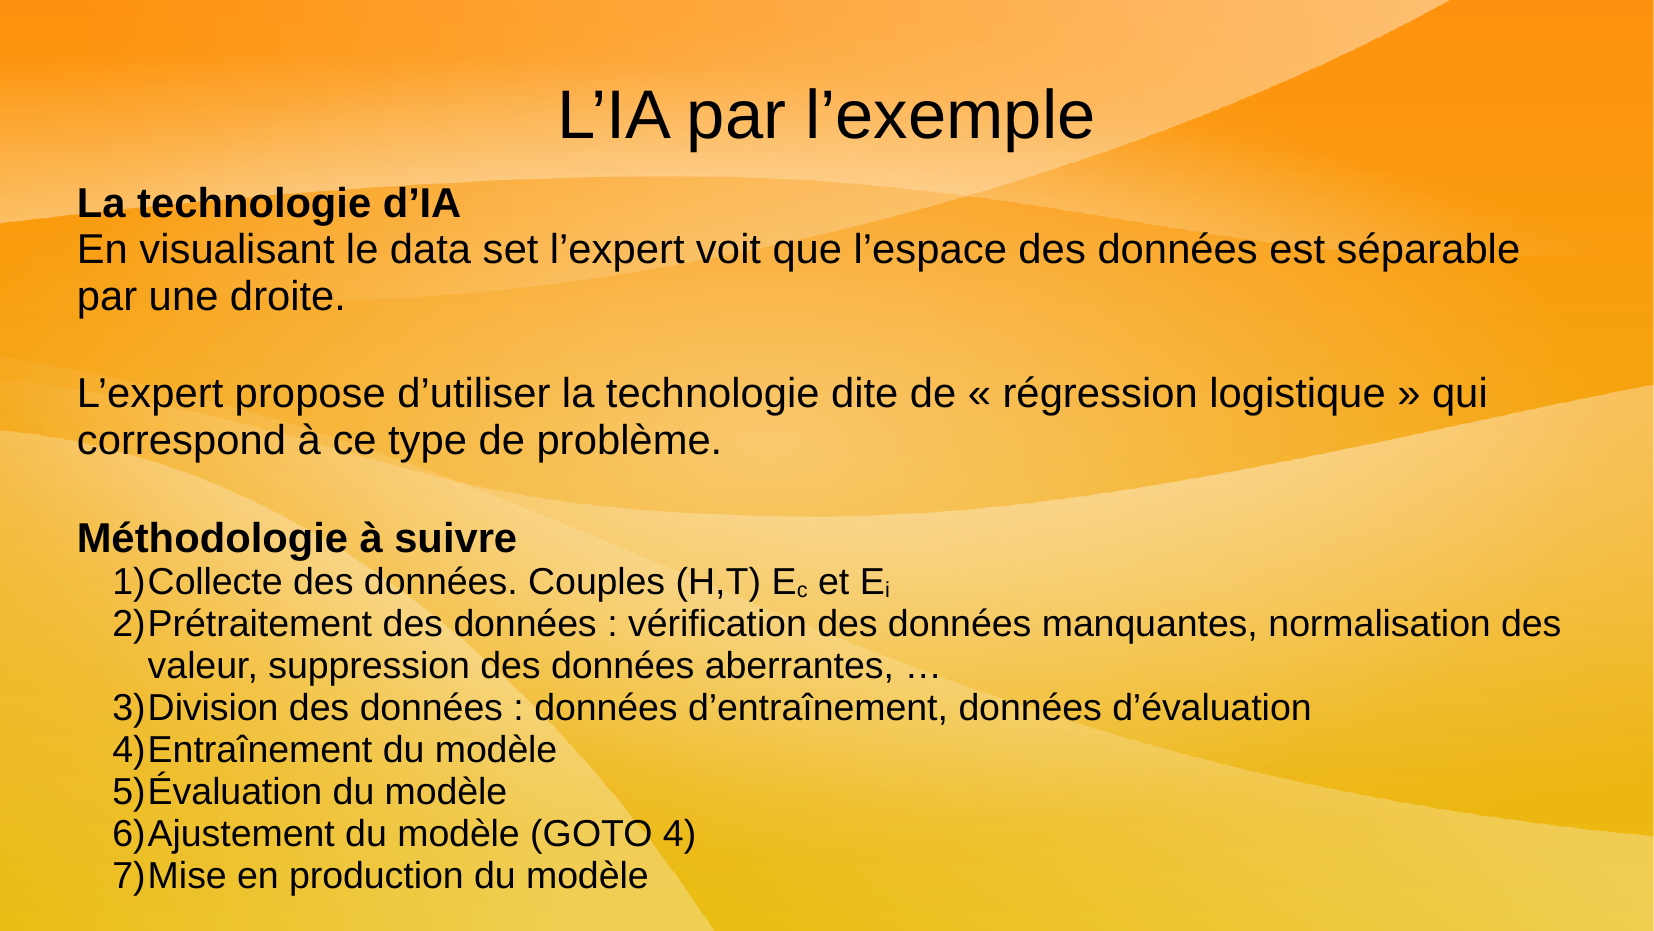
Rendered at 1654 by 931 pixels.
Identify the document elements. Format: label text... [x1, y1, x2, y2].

title L’IA par l’exemple [82, 37, 1571, 193]
picture [0, 0, 1654, 931]
subtitle La technologie d’IA En visualisant le data set l’expert voit que l’espace des données est séparable par une droite. L’expert propose d’utiliser la technologie dite de « régression logistique » qui correspond à ce type de problème. Méthodologie à suivre Collecte des données. Couples (H,T) Ec et Ei Prétraitement des données : vérification des données manquantes, normalisation des valeur, suppression des données aberrantes, … Division des données : données d’entraînement, données d’évaluation Entraînement du modèle Évaluation du modèle Ajustement du modèle (GOTO 4) Mise en production du modèle [76, 179, 1565, 931]
